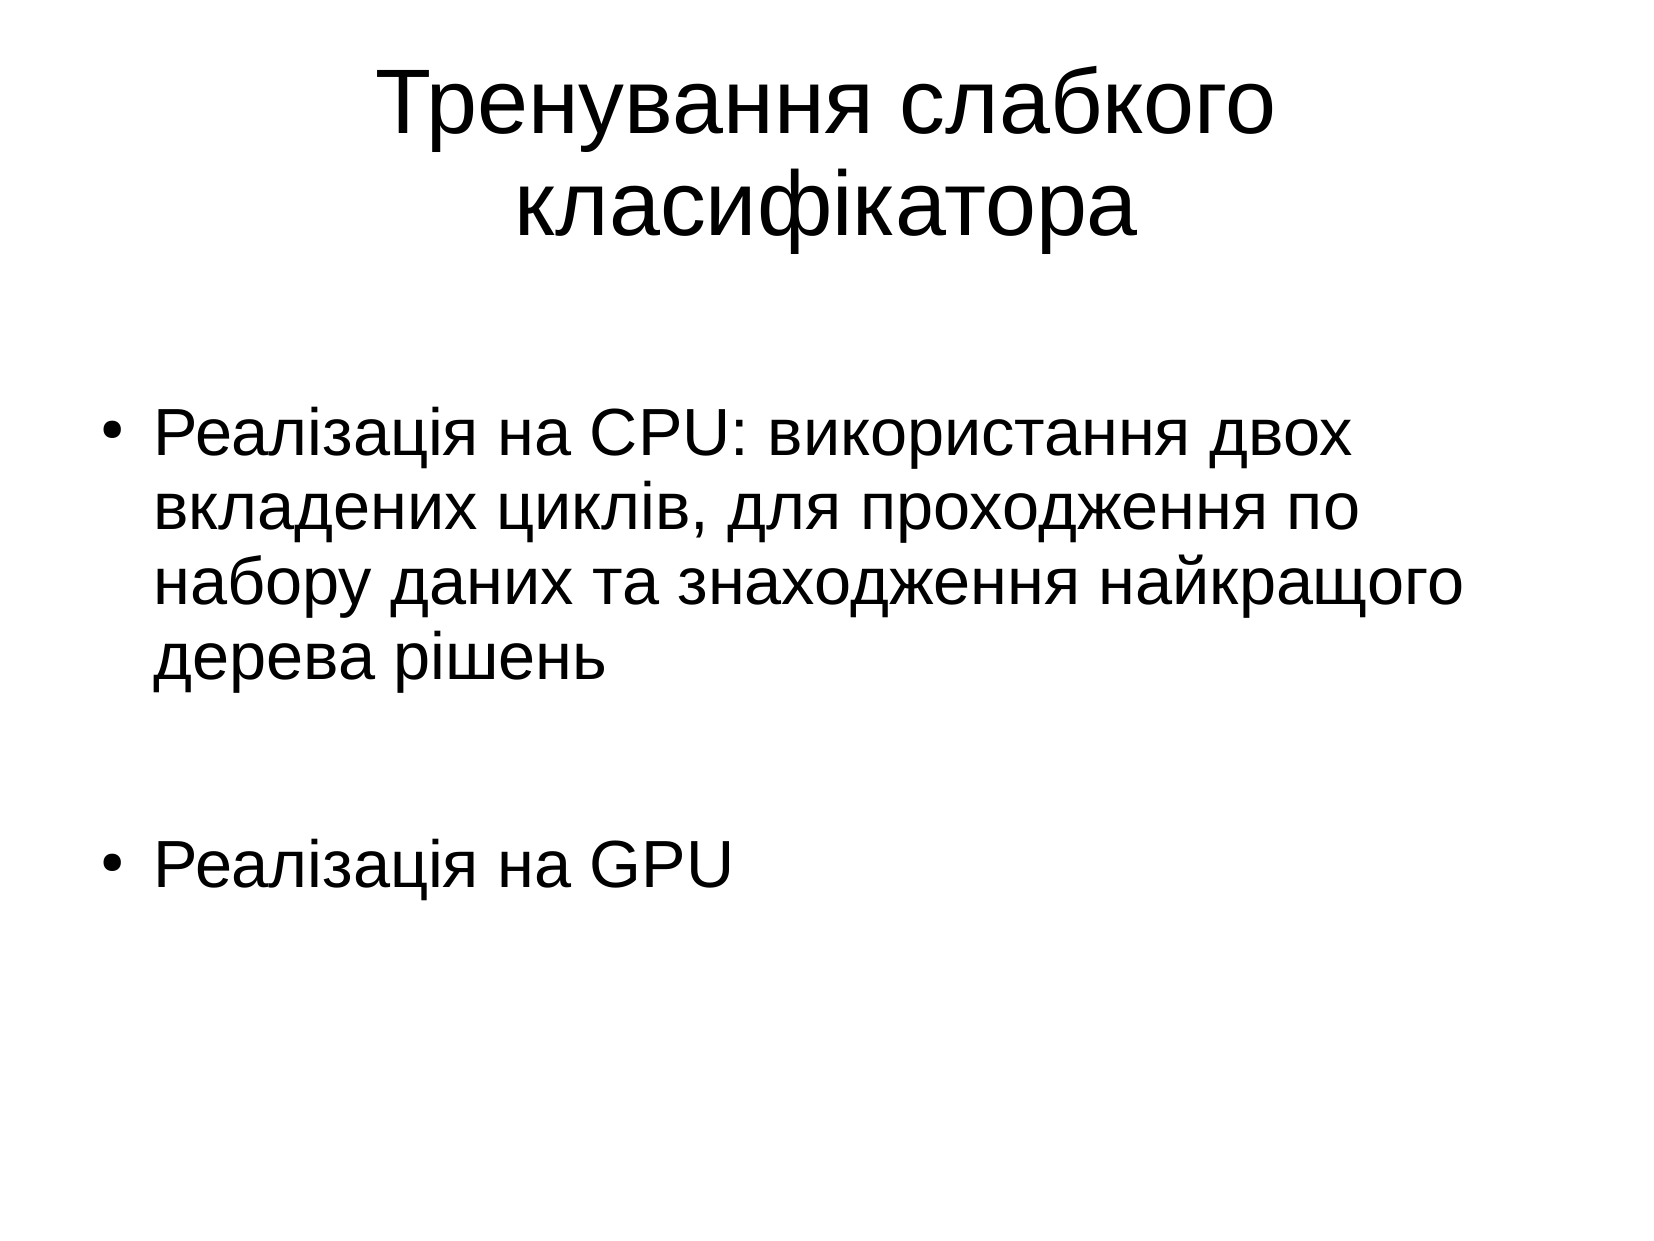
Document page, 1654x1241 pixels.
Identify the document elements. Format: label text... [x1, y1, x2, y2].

list Реалізація на CPU: використання двох вкладених циклів, для проходження по набору даних та знаходження найкращого дерева рішень Реалізація на GPU [82, 290, 1571, 1010]
title Тренування слабкого класифікатора [82, 49, 1571, 257]
